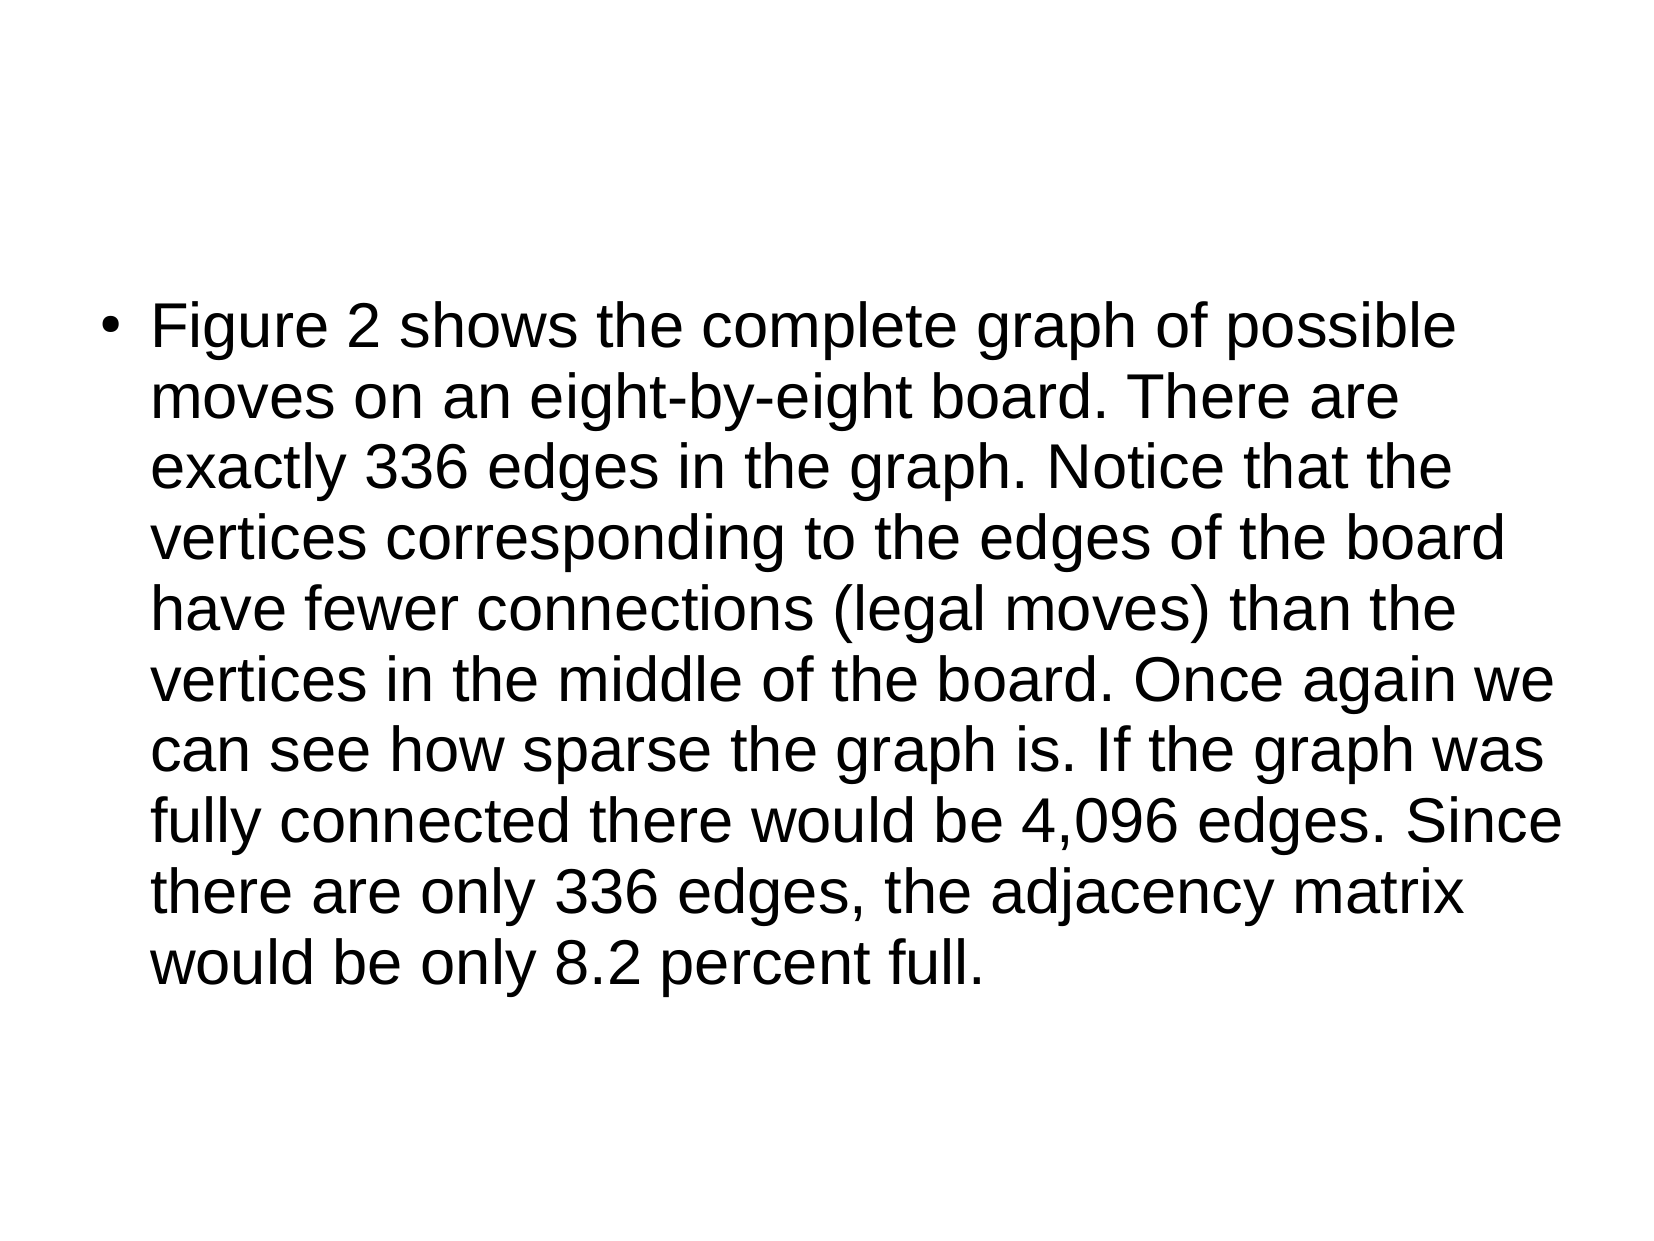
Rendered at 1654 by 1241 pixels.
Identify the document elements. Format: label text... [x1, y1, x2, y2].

list Figure 2 shows the complete graph of possible moves on an eight-by-eight board. There are exactly 336 edges in the graph. Notice that the vertices corresponding to the edges of the board have fewer connections (legal moves) than the vertices in the middle of the board. Once again we can see how sparse the graph is. If the graph was fully connected there would be 4,096 edges. Since there are only 336 edges, the adjacency matrix would be only 8.2 percent full. [82, 290, 1571, 1010]
